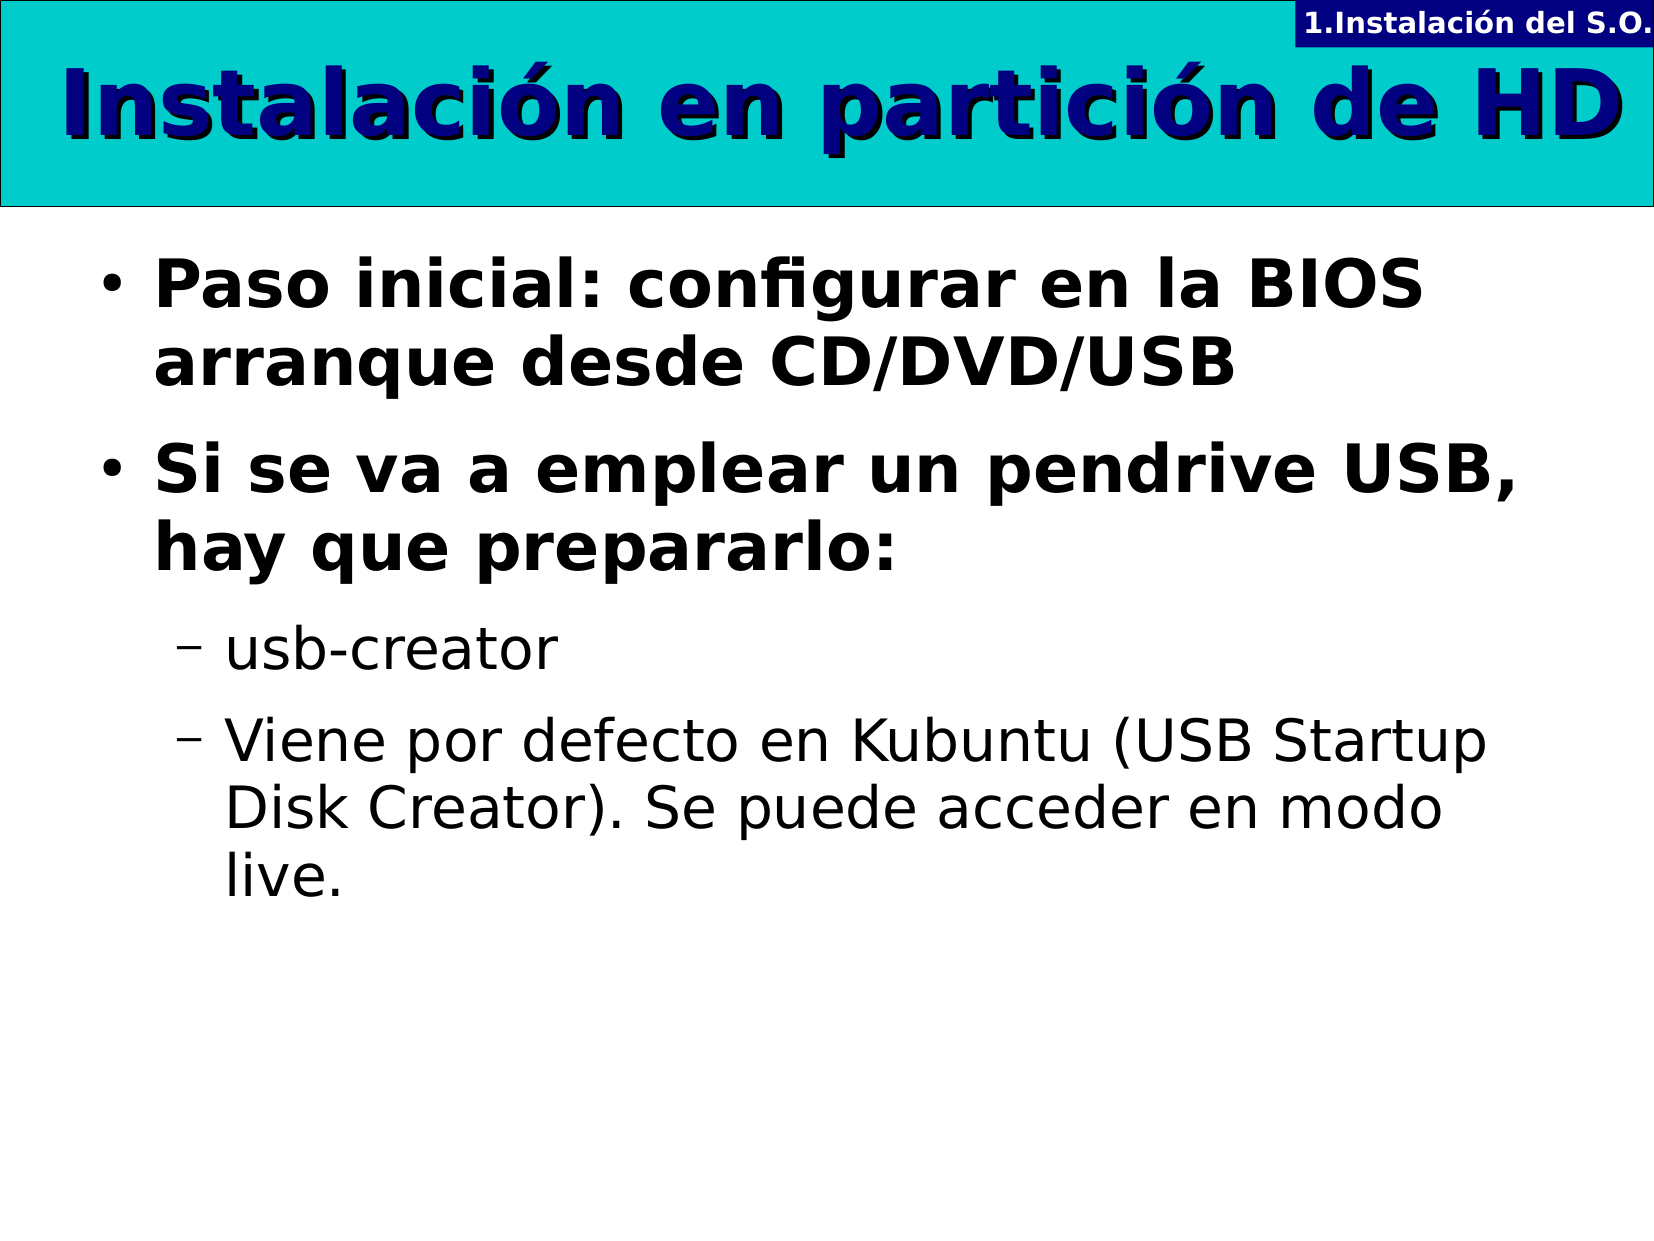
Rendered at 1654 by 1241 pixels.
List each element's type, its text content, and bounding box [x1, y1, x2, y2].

list Paso inicial: configurar en la BIOS arranque desde CD/DVD/USB Si se va a emplear un pendrive USB, hay que prepararlo: usb-creator Viene por defecto en Kubuntu (USB Startup Disk Creator). Se puede acceder en modo live. [82, 245, 1571, 1109]
title Instalación en partición de HD [59, 14, 1654, 192]
text_box 1.Instalación del S.O. [1295, 0, 1654, 48]
